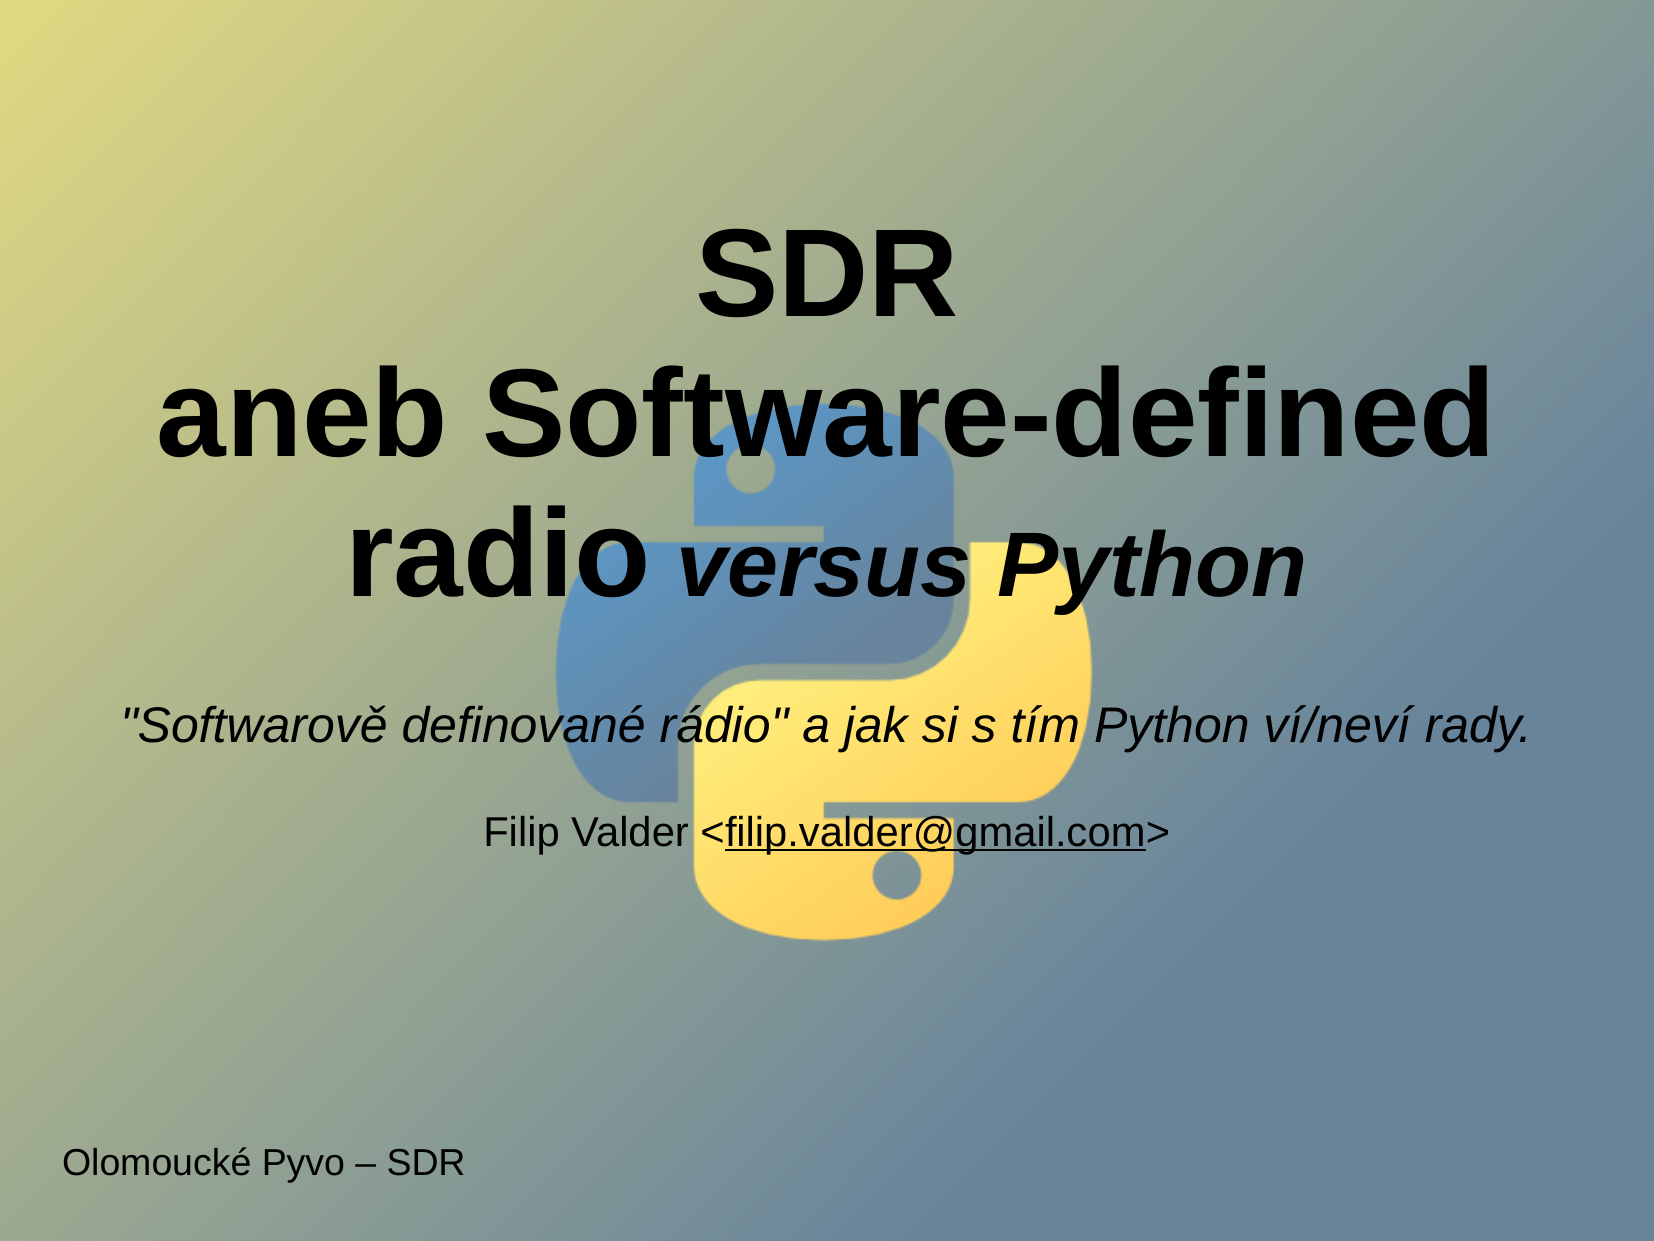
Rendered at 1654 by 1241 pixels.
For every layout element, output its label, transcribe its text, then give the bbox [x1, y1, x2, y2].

subtitle SDR aneb Software-defined radio versus Python "Softwarově definované rádio" a jak si s tím Python ví/neví rady. Filip Valder <filip.valder@gmail.com> [82, 49, 1571, 1010]
picture [0, 0, 1654, 1241]
text_box Olomoucké Pyvo – SDR [47, 1133, 778, 1191]
